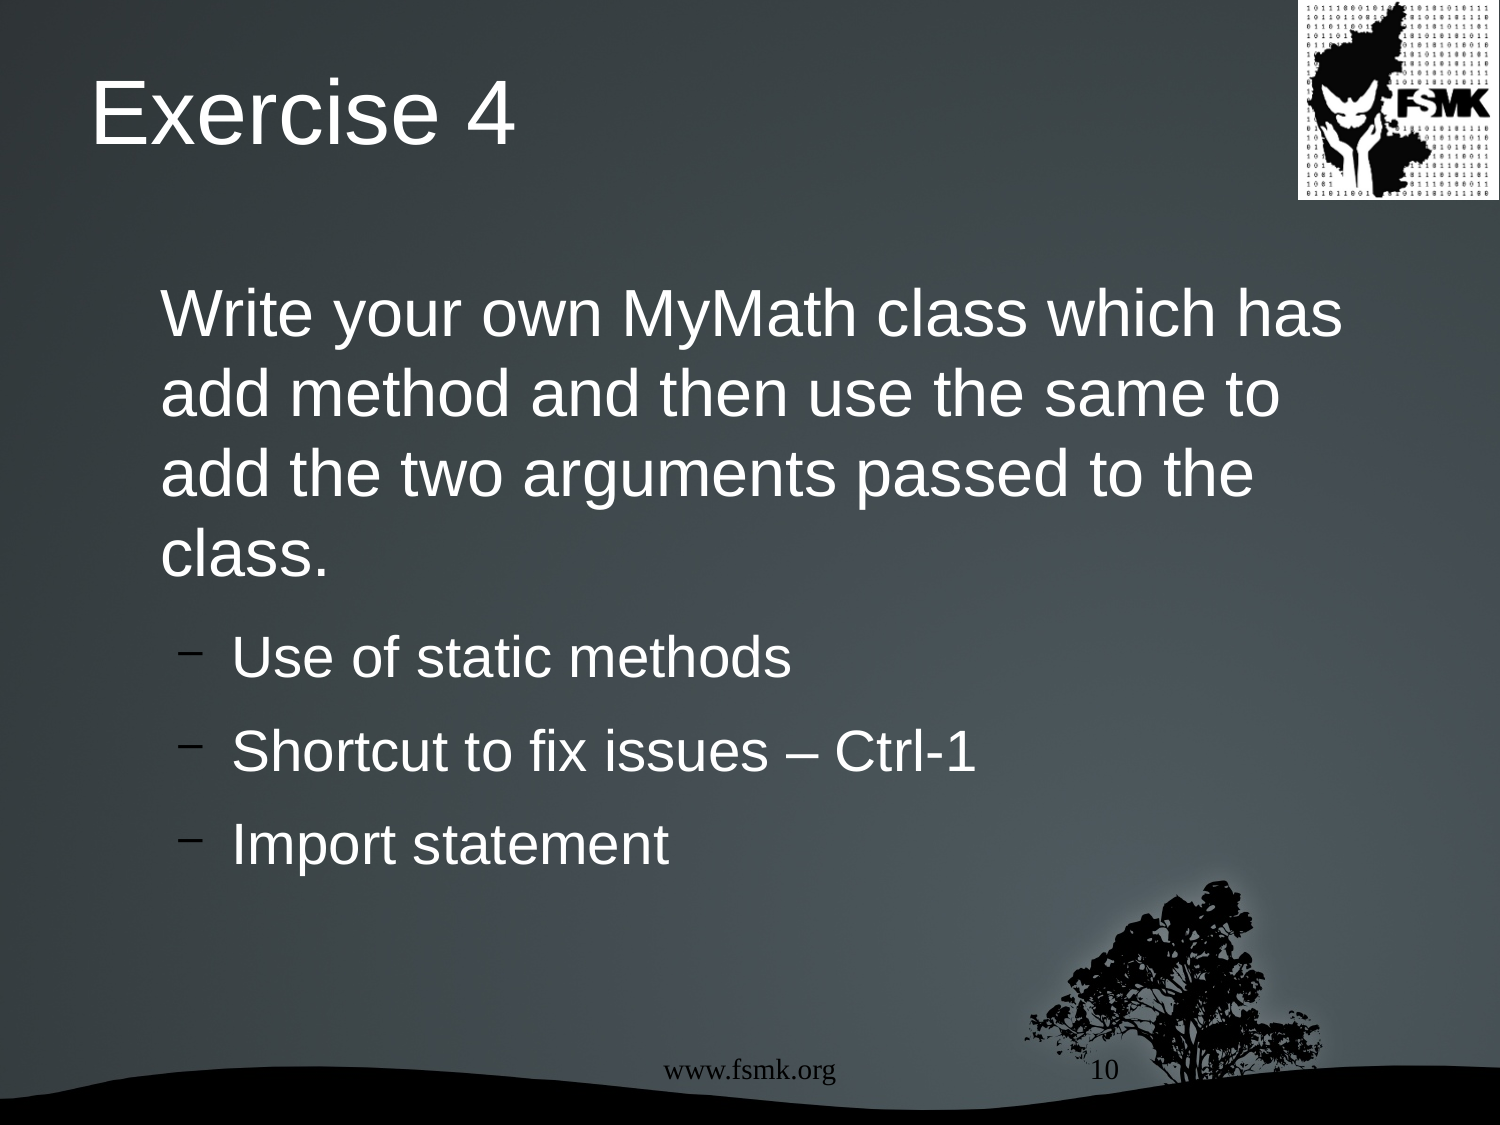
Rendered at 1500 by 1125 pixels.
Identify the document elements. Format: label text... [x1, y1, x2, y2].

picture [0, 0, 1500, 1125]
text_box <number> [1074, 1042, 1425, 1103]
title Exercise 4 [75, 45, 1425, 233]
list Write your own MyMath class which has add method and then use the same to add the two arguments passed to the class. Use of static methods Shortcut to fix issues – Ctrl-1 Import statement [75, 262, 1425, 1005]
text_box www.fsmk.org [512, 1042, 988, 1103]
